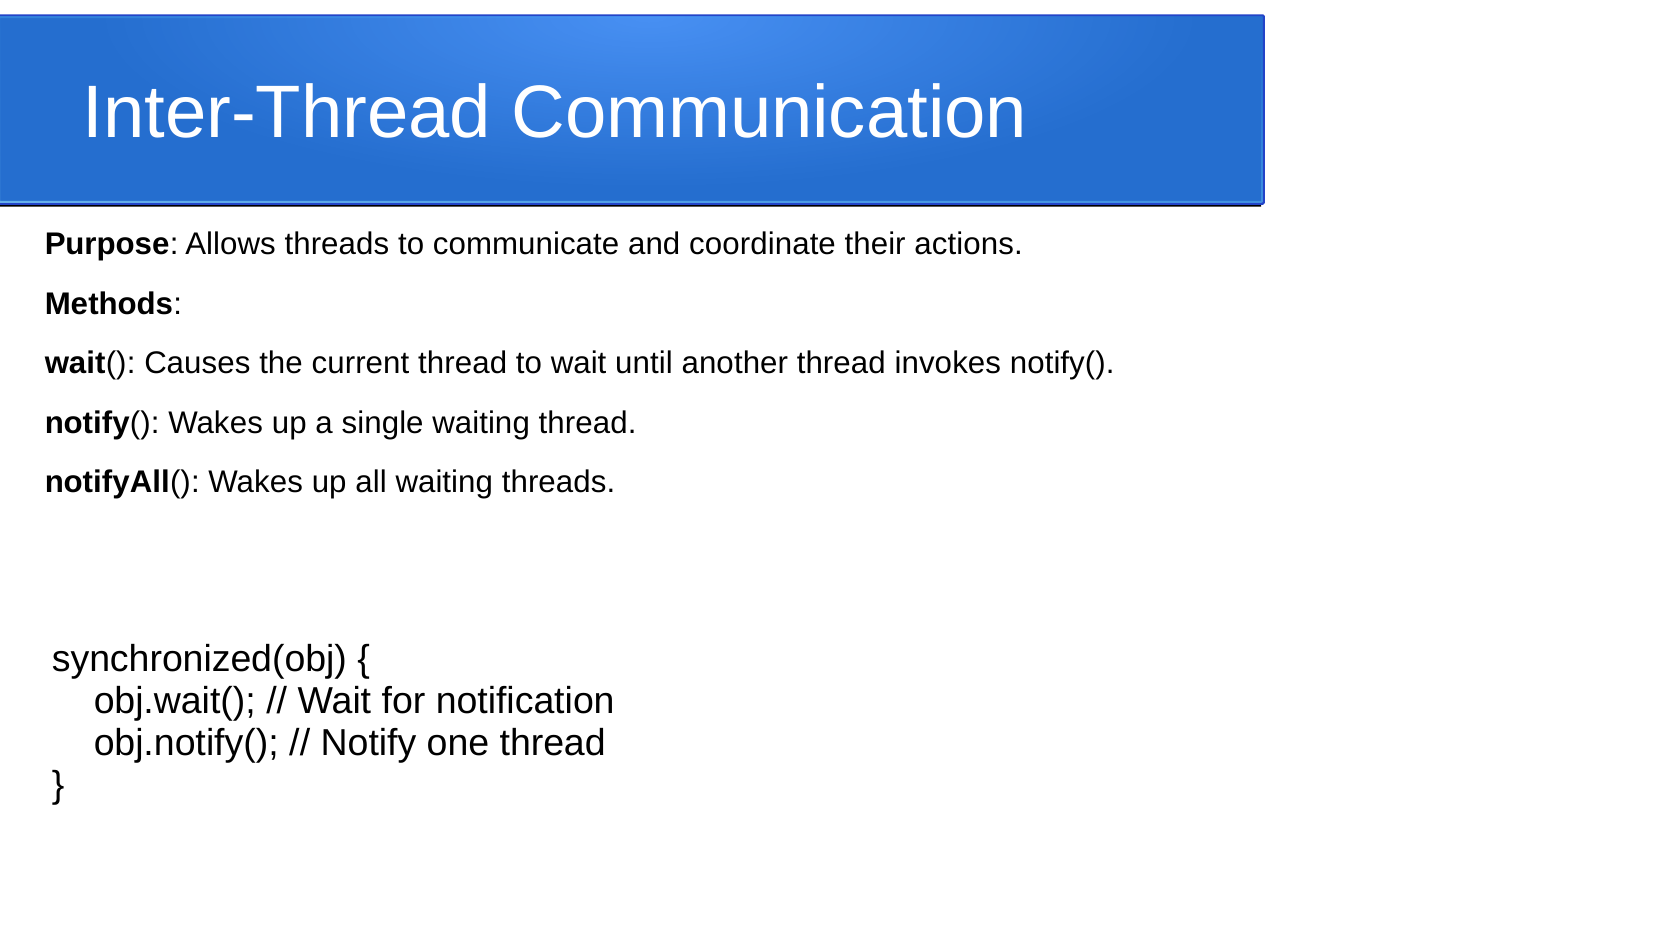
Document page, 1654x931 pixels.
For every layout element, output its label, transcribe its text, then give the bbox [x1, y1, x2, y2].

text_box synchronized(obj) { obj.wait(); // Wait for notification obj.notify(); // Notify one thread } [37, 630, 631, 813]
title Inter-Thread Communication [82, 35, 1235, 189]
text_box Purpose: Allows threads to communicate and coordinate their actions. Methods: wait(): Causes the current thread to wait until another thread invokes notify(). notify(): Wakes up a single waiting thread. notifyAll(): Wakes up all waiting threads. [30, 219, 1381, 556]
